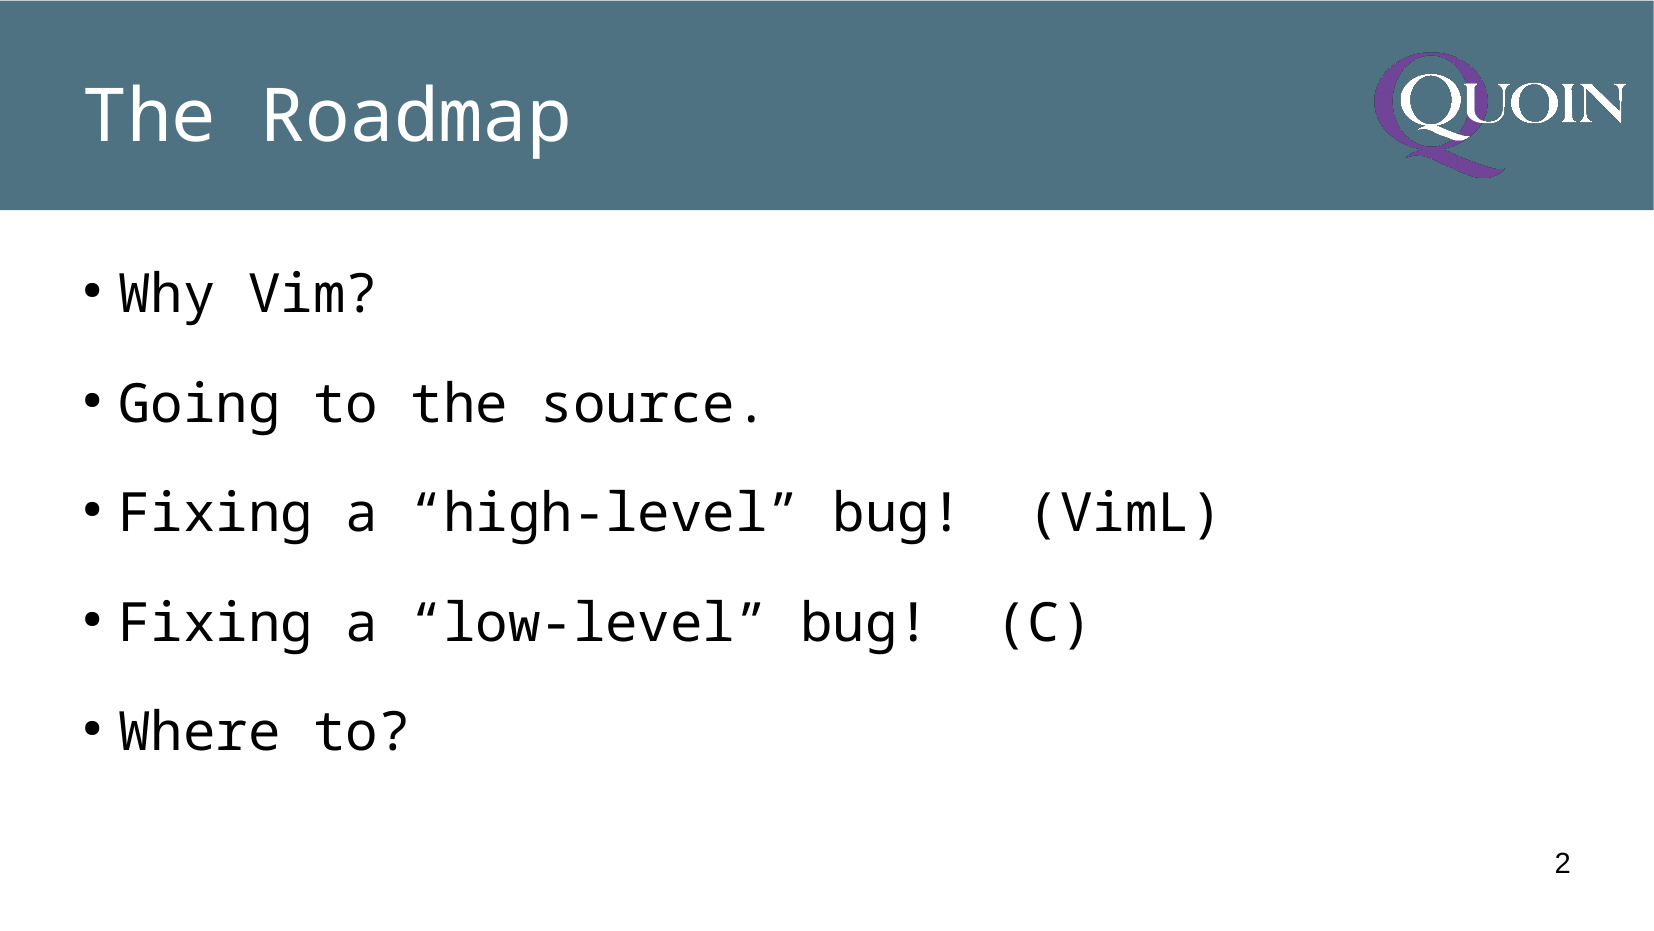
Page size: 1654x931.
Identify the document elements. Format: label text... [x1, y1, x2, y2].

title The Roadmap [82, 35, 1235, 189]
subtitle Why Vim? Going to the source. Fixing a “high-level” bug! (VimL) Fixing a “low-level” bug! (C) Where to? [82, 255, 1571, 810]
picture [1372, 49, 1654, 180]
